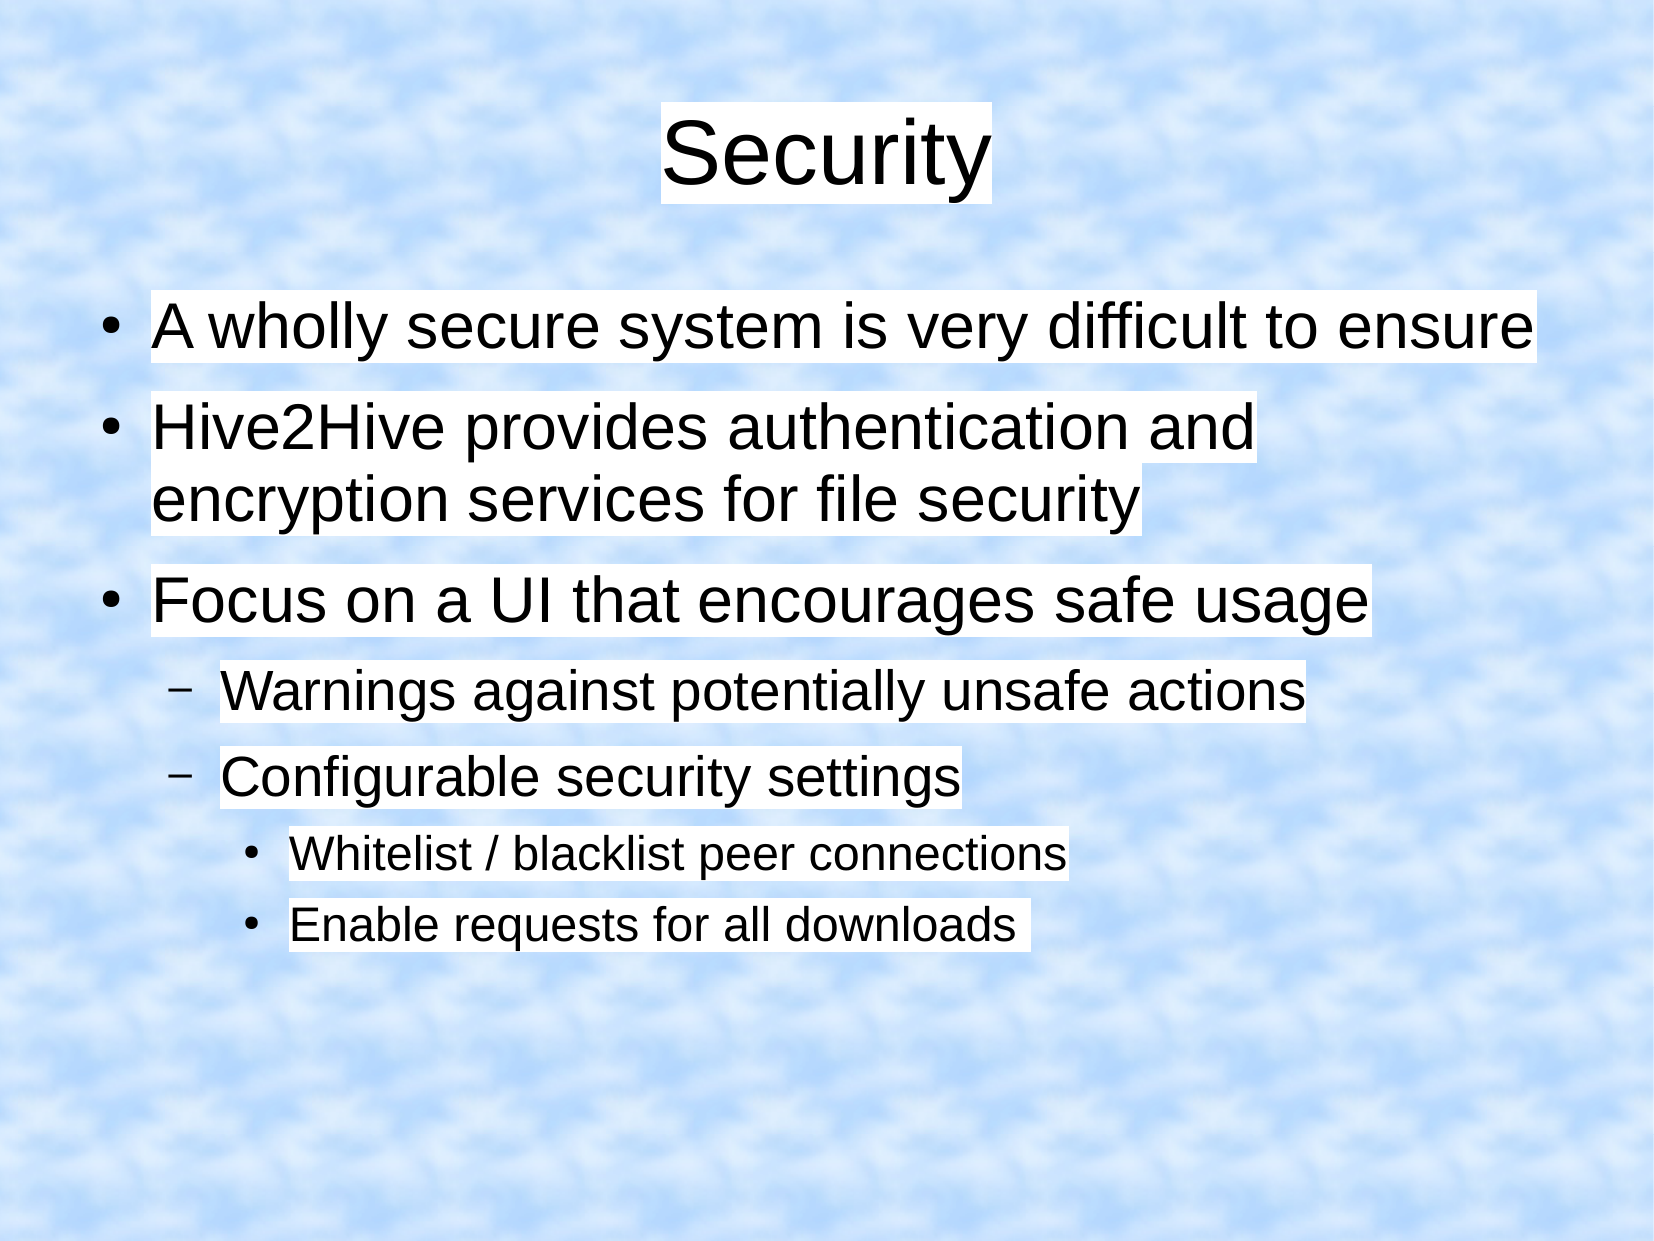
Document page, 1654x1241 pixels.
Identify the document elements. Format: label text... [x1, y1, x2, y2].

title Security [82, 49, 1571, 257]
picture [0, 0, 1654, 1241]
list A wholly secure system is very difficult to ensure Hive2Hive provides authentication and encryption services for file security Focus on a UI that encourages safe usage Warnings against potentially unsafe actions Configurable security settings Whitelist / blacklist peer connections Enable requests for all downloads [82, 290, 1571, 1010]
